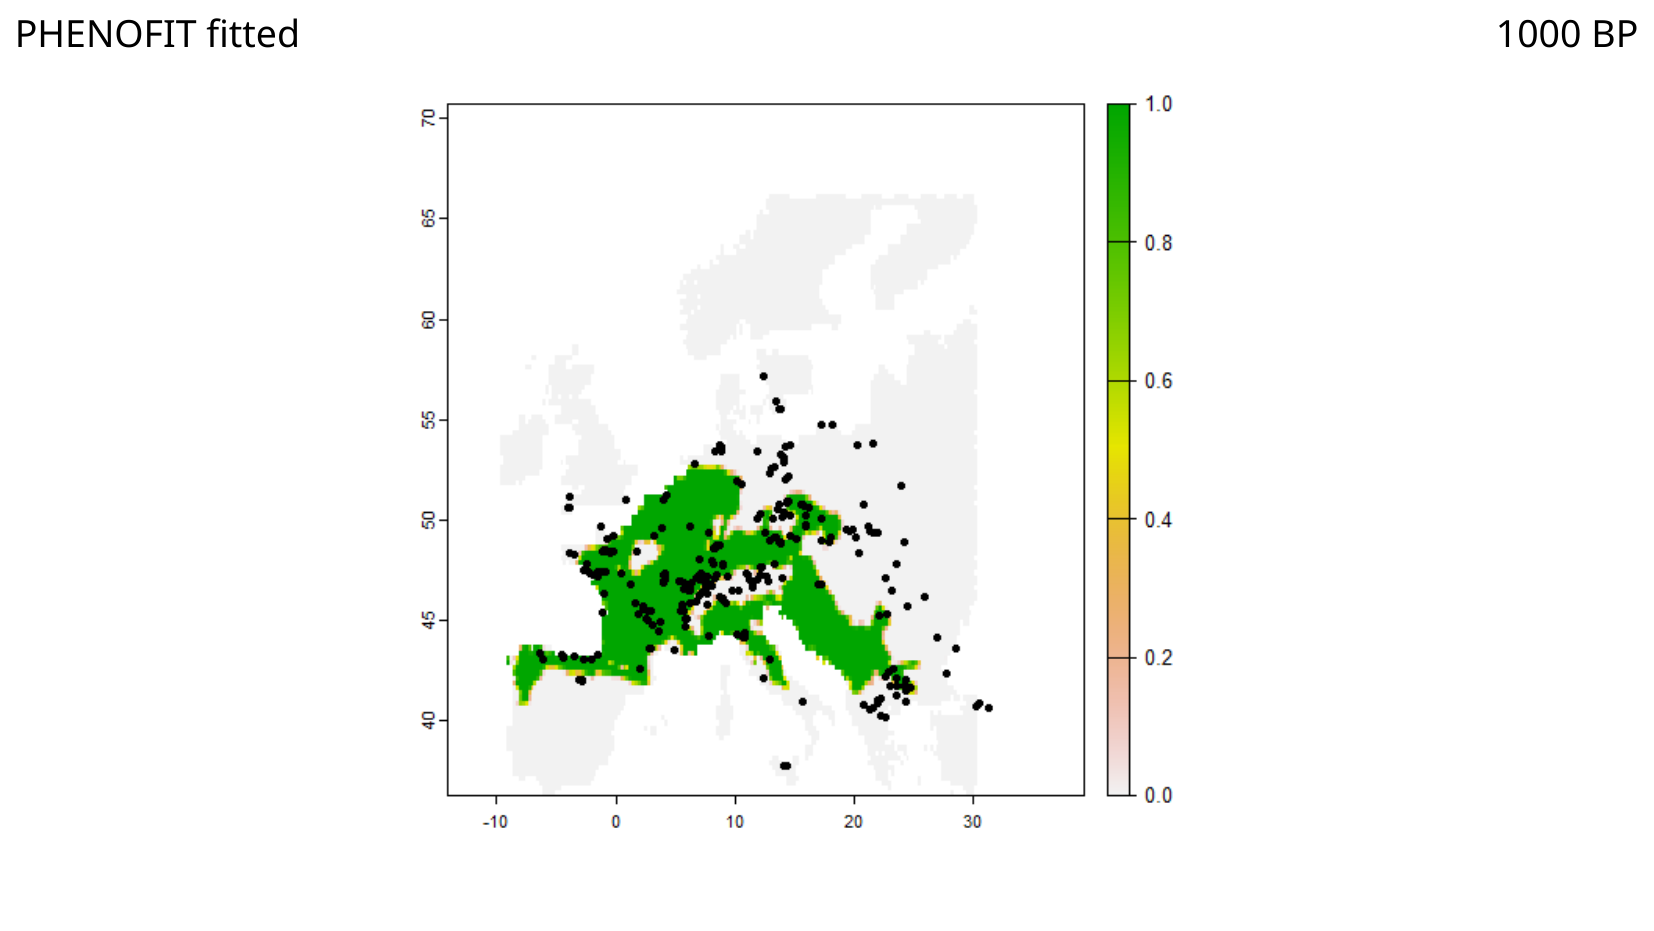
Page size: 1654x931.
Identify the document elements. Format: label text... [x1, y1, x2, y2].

text_box PHENOFIT fitted [0, 0, 826, 66]
picture [355, 41, 1298, 889]
text_box 1000 BP [826, 0, 1654, 66]
